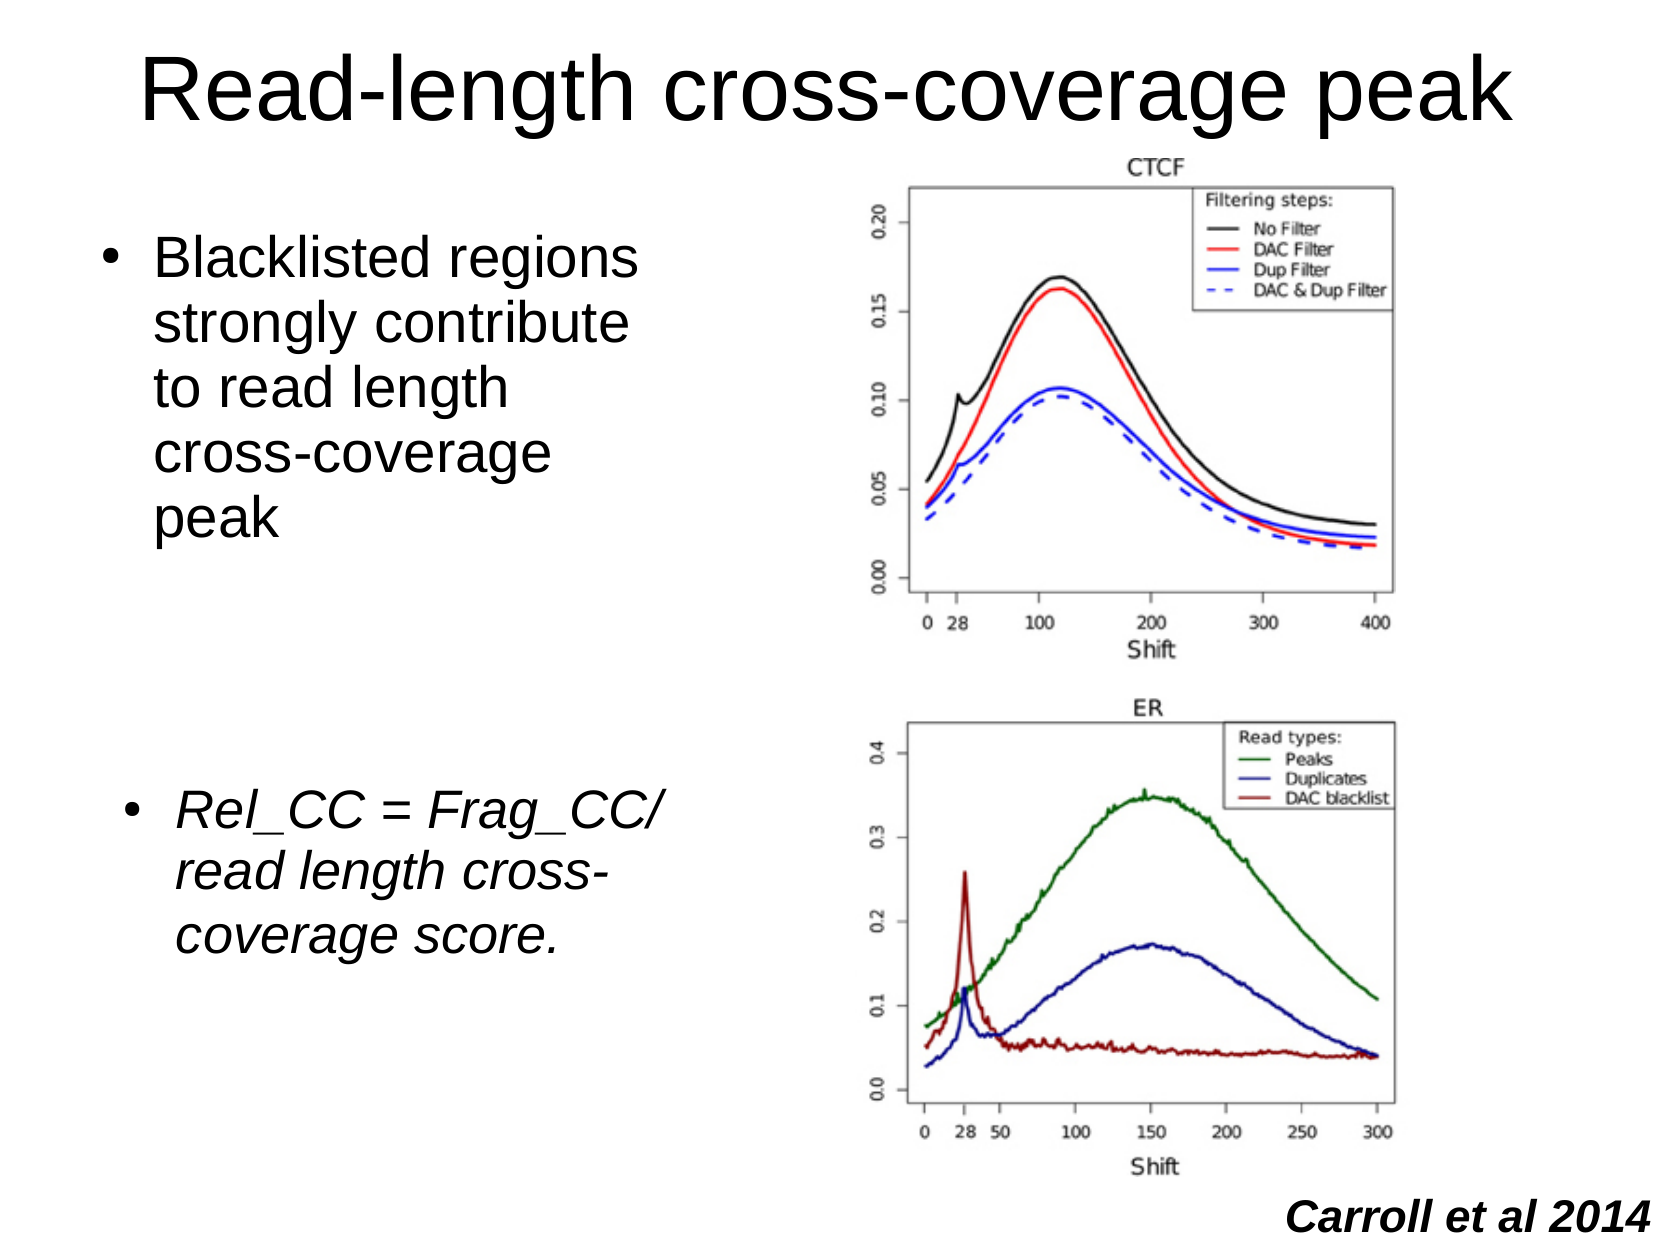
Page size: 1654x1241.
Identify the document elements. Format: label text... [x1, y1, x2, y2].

picture [855, 697, 1411, 1177]
picture [855, 158, 1396, 667]
list Rel_CC = Frag_CC/ read length cross-coverage score. [105, 600, 721, 1154]
title Carroll et al 2014 [1241, 1112, 1654, 1241]
list Blacklisted regions strongly contribute to read length cross-coverage peak [82, 225, 676, 1044]
title Read-length cross-coverage peak [82, 0, 1571, 193]
